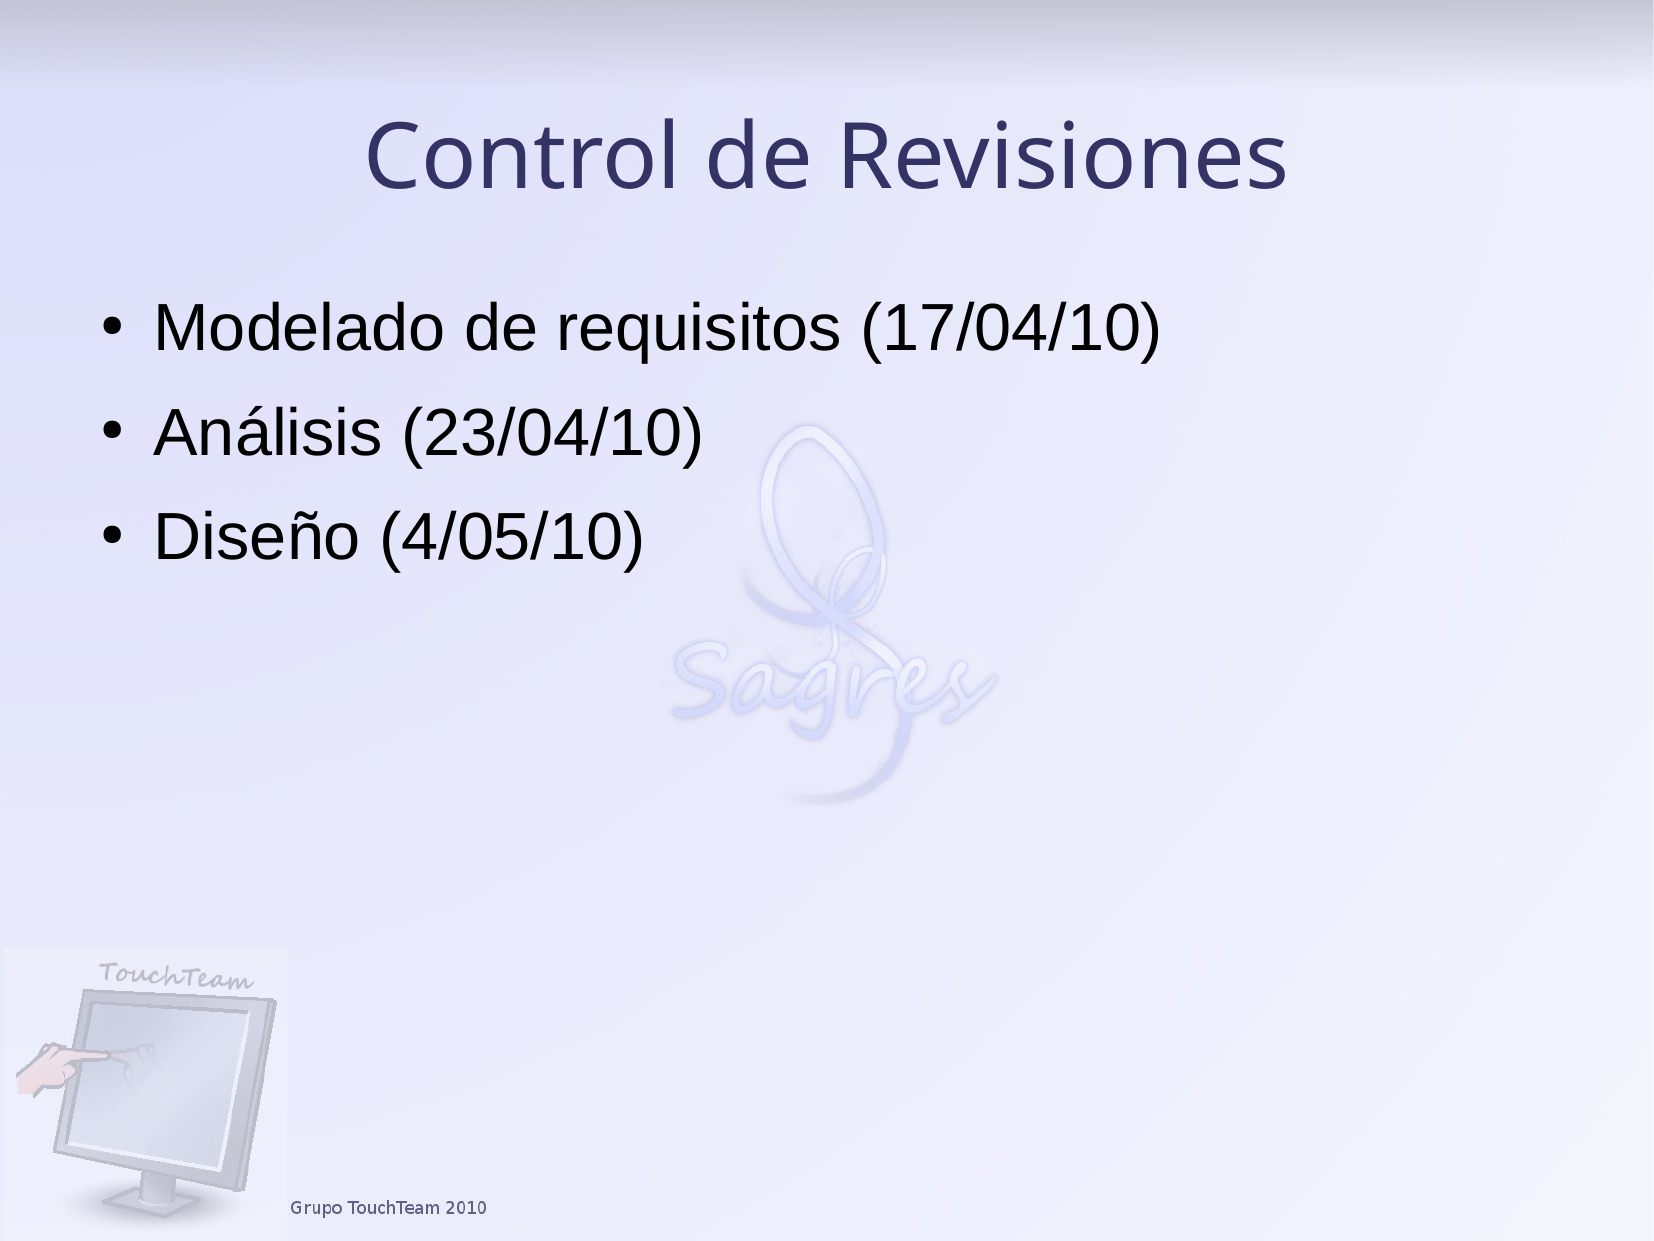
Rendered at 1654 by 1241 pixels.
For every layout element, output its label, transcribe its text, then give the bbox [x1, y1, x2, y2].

title Control de Revisiones [82, 49, 1571, 257]
list Modelado de requisitos (17/04/10) Análisis (23/04/10) Diseño (4/05/10) [82, 290, 1571, 1109]
picture [0, 0, 1654, 1241]
